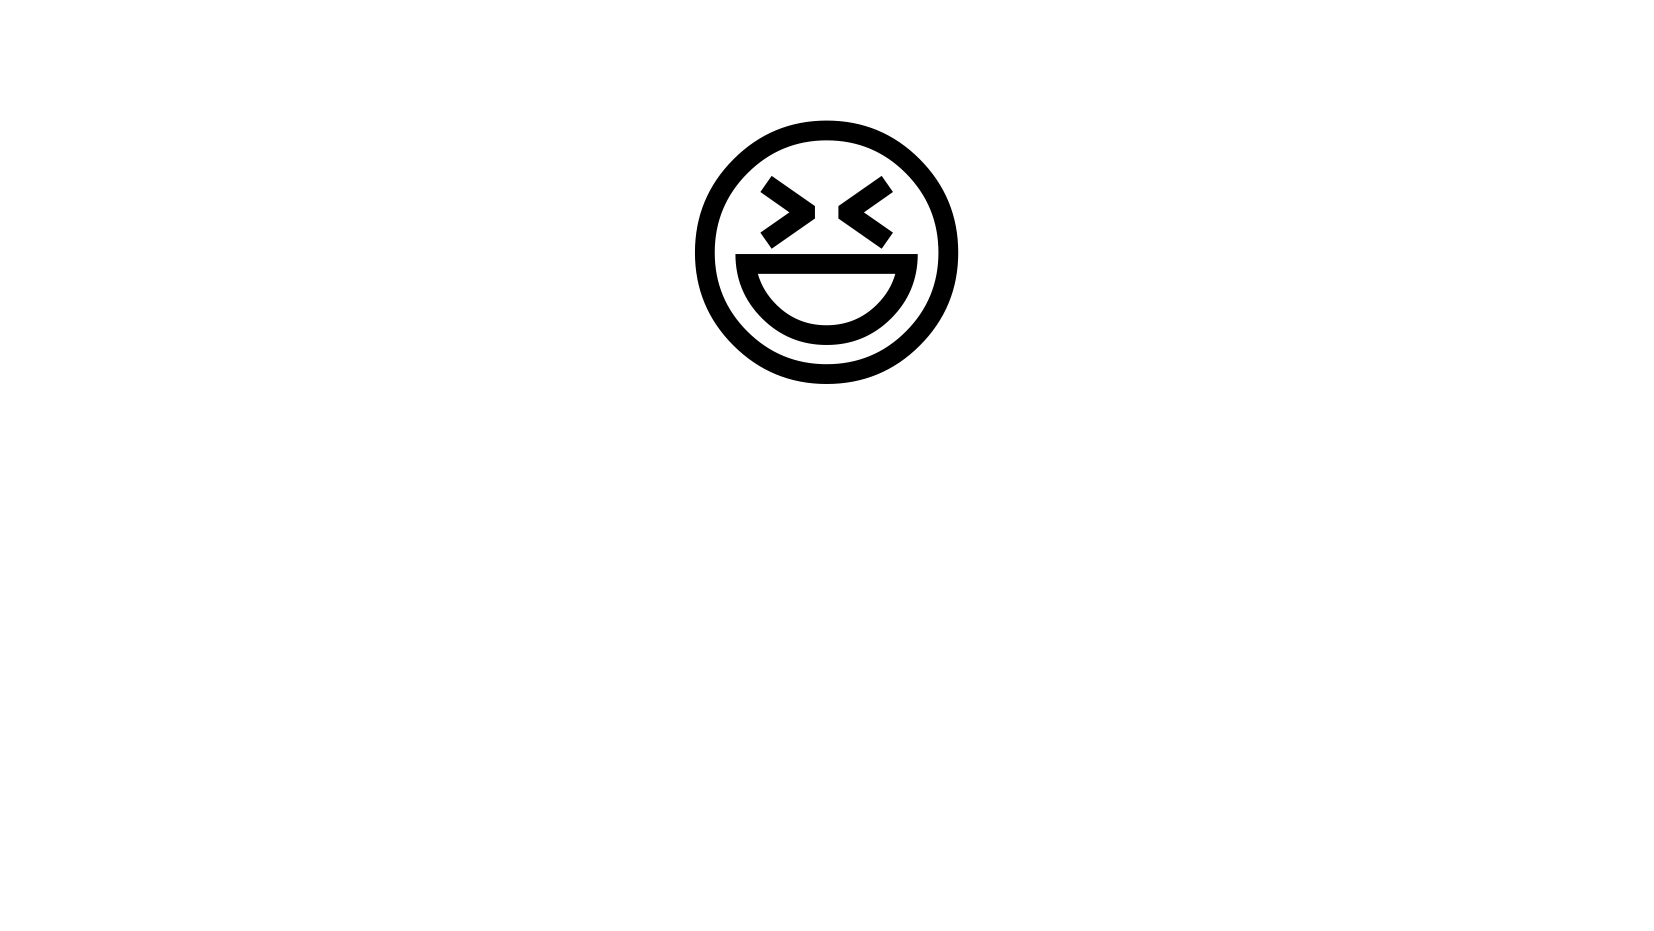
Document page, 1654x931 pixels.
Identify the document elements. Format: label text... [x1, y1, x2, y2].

title 😆🥹🫨 ⏱🧑‍🎤 [82, 37, 1572, 863]
